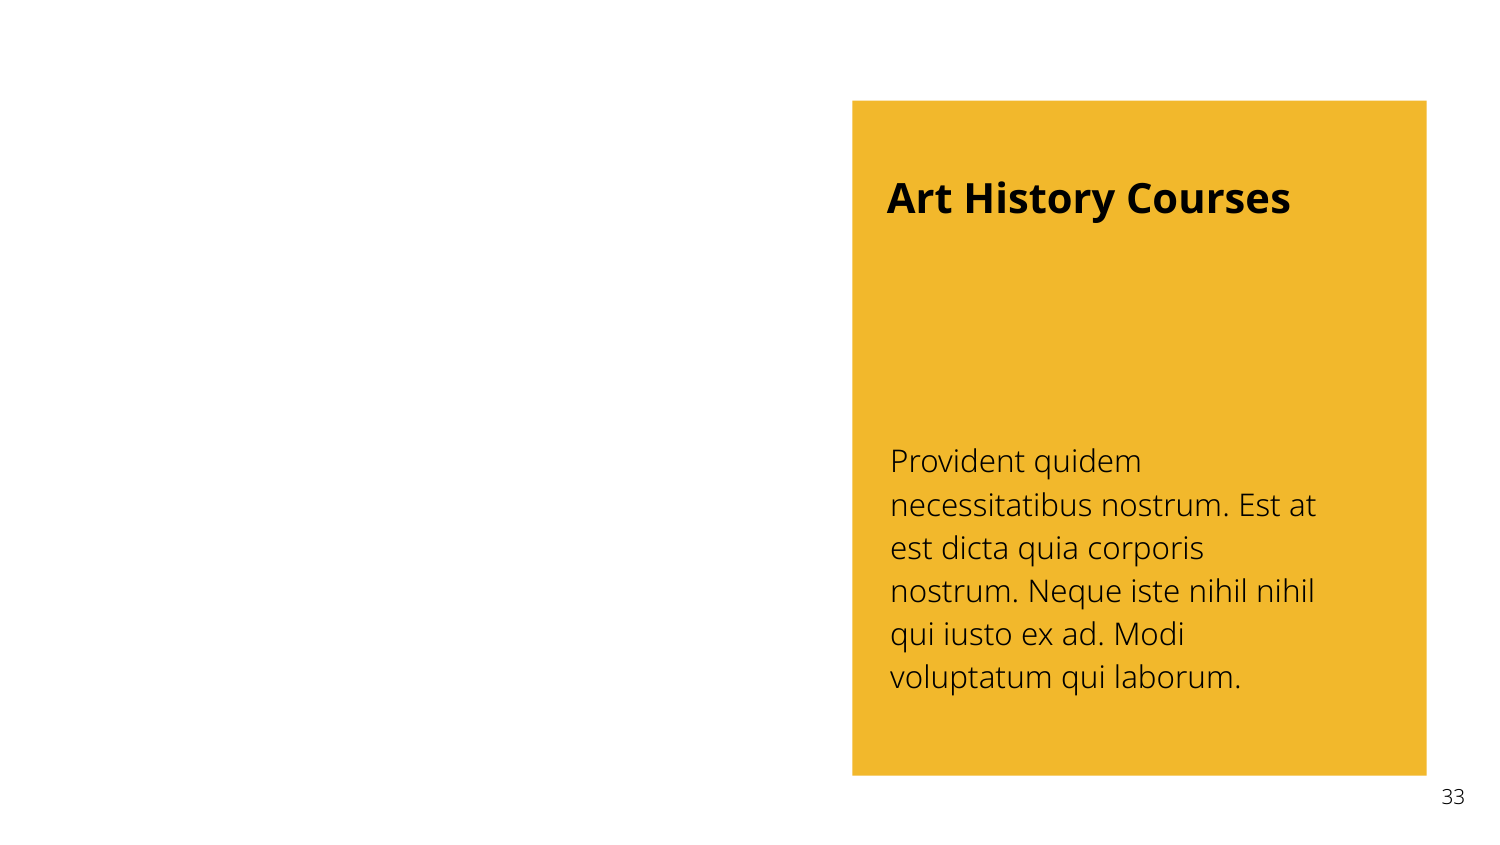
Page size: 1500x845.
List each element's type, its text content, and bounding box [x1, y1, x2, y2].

title Provident quidem necessitatibus nostrum. Est at est dicta quia corporis nostrum. Neque iste nihil nihil qui iusto ex ad. Modi voluptatum qui laborum. [875, 421, 1344, 753]
title Art History Courses [871, 168, 1426, 263]
